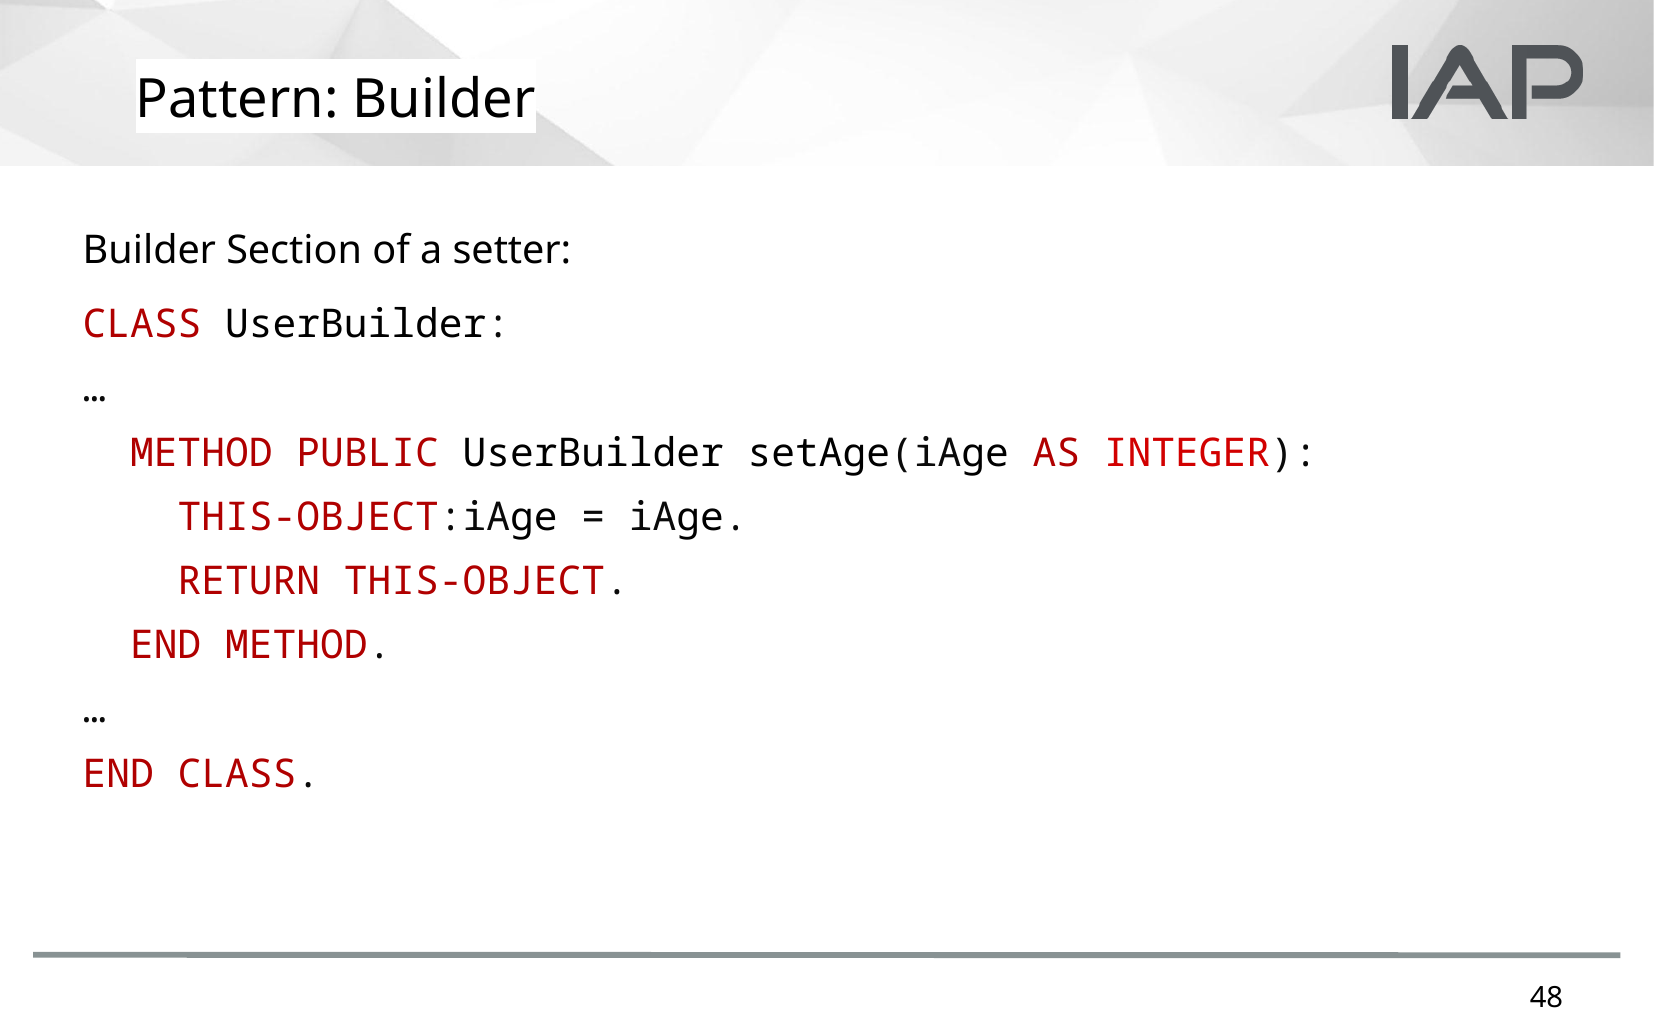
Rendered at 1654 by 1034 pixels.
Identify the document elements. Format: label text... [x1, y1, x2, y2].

title Pattern: Builder [135, 41, 1264, 152]
list CLASS UserBuilder: … METHOD PUBLIC UserBuilder setAge(iAge AS INTEGER): THIS-OBJECT:iAge = iAge. RETURN THIS-OBJECT. END METHOD. … END CLASS. [82, 295, 1571, 915]
picture [0, 0, 1654, 166]
list Builder Section of a setter: [82, 221, 1571, 295]
